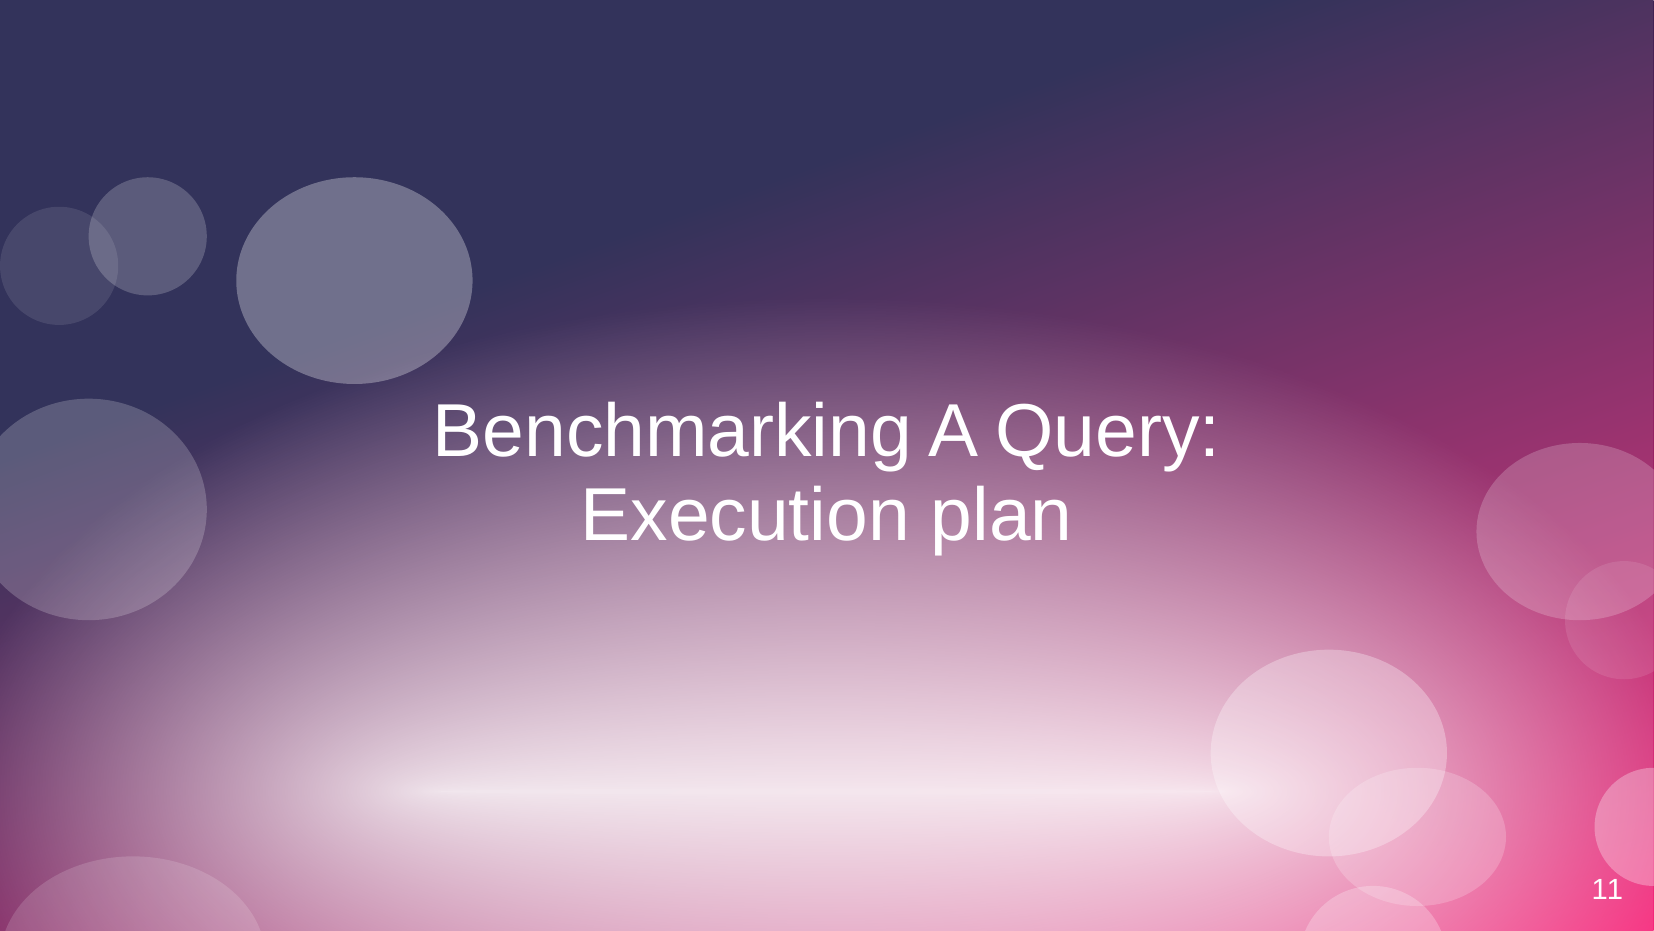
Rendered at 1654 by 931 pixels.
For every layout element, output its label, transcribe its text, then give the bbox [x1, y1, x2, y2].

title Benchmarking A Query: Execution plan [88, 44, 1565, 901]
